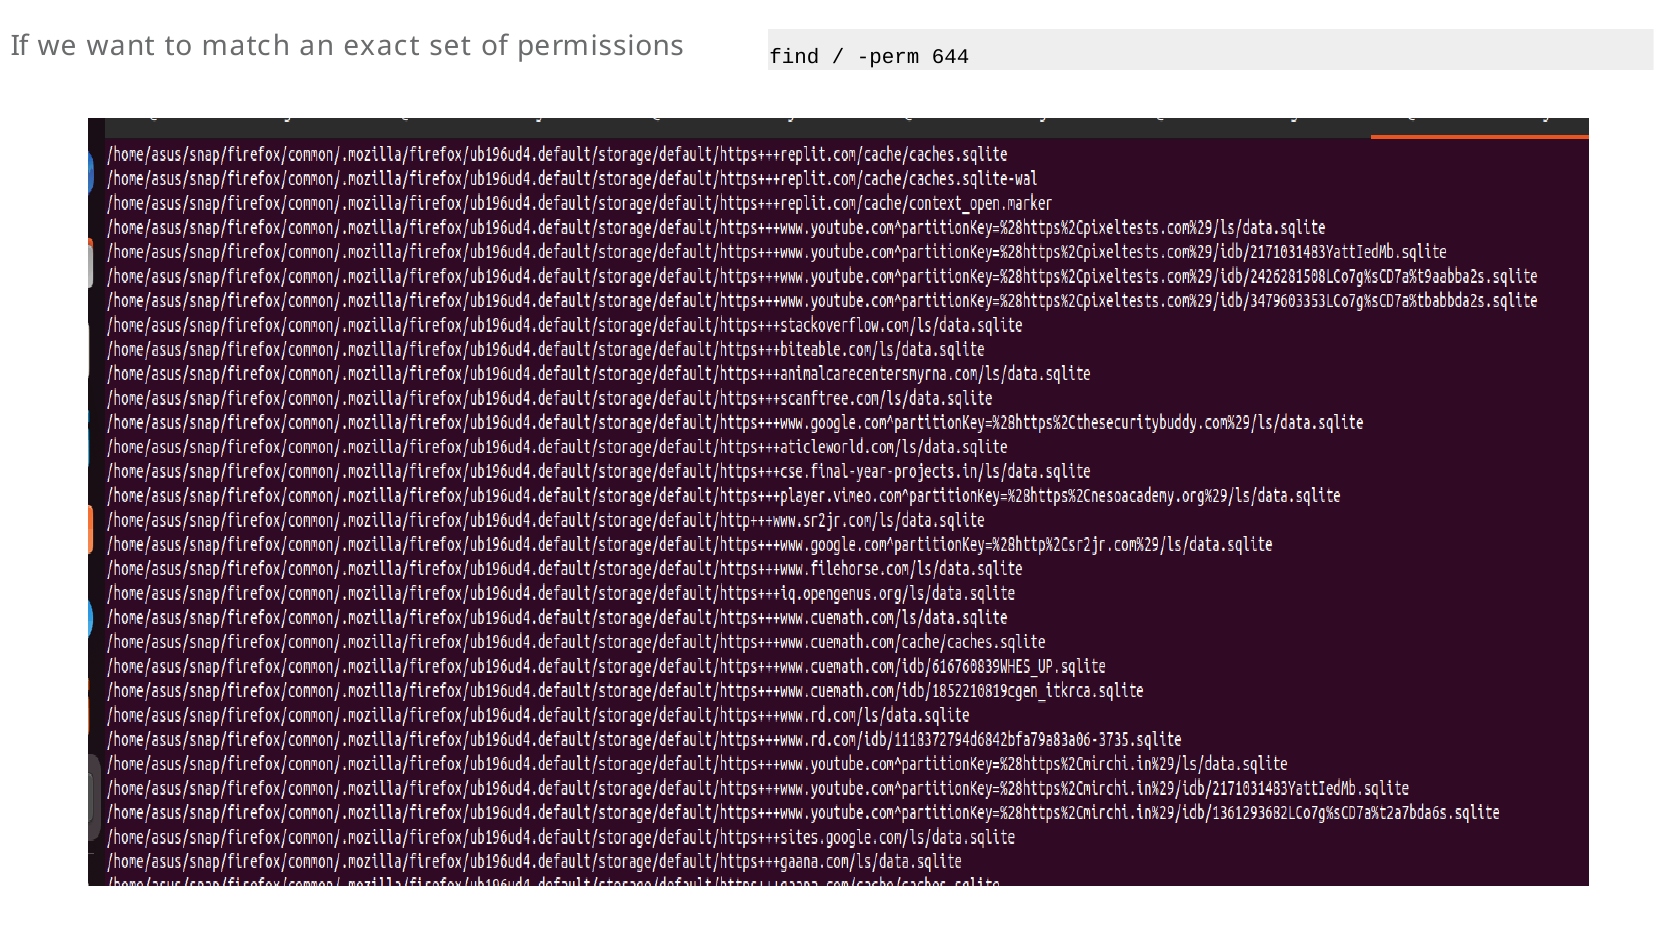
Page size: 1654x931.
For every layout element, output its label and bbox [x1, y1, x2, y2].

chart [0, 0, 1654, 89]
picture [88, 118, 1589, 886]
